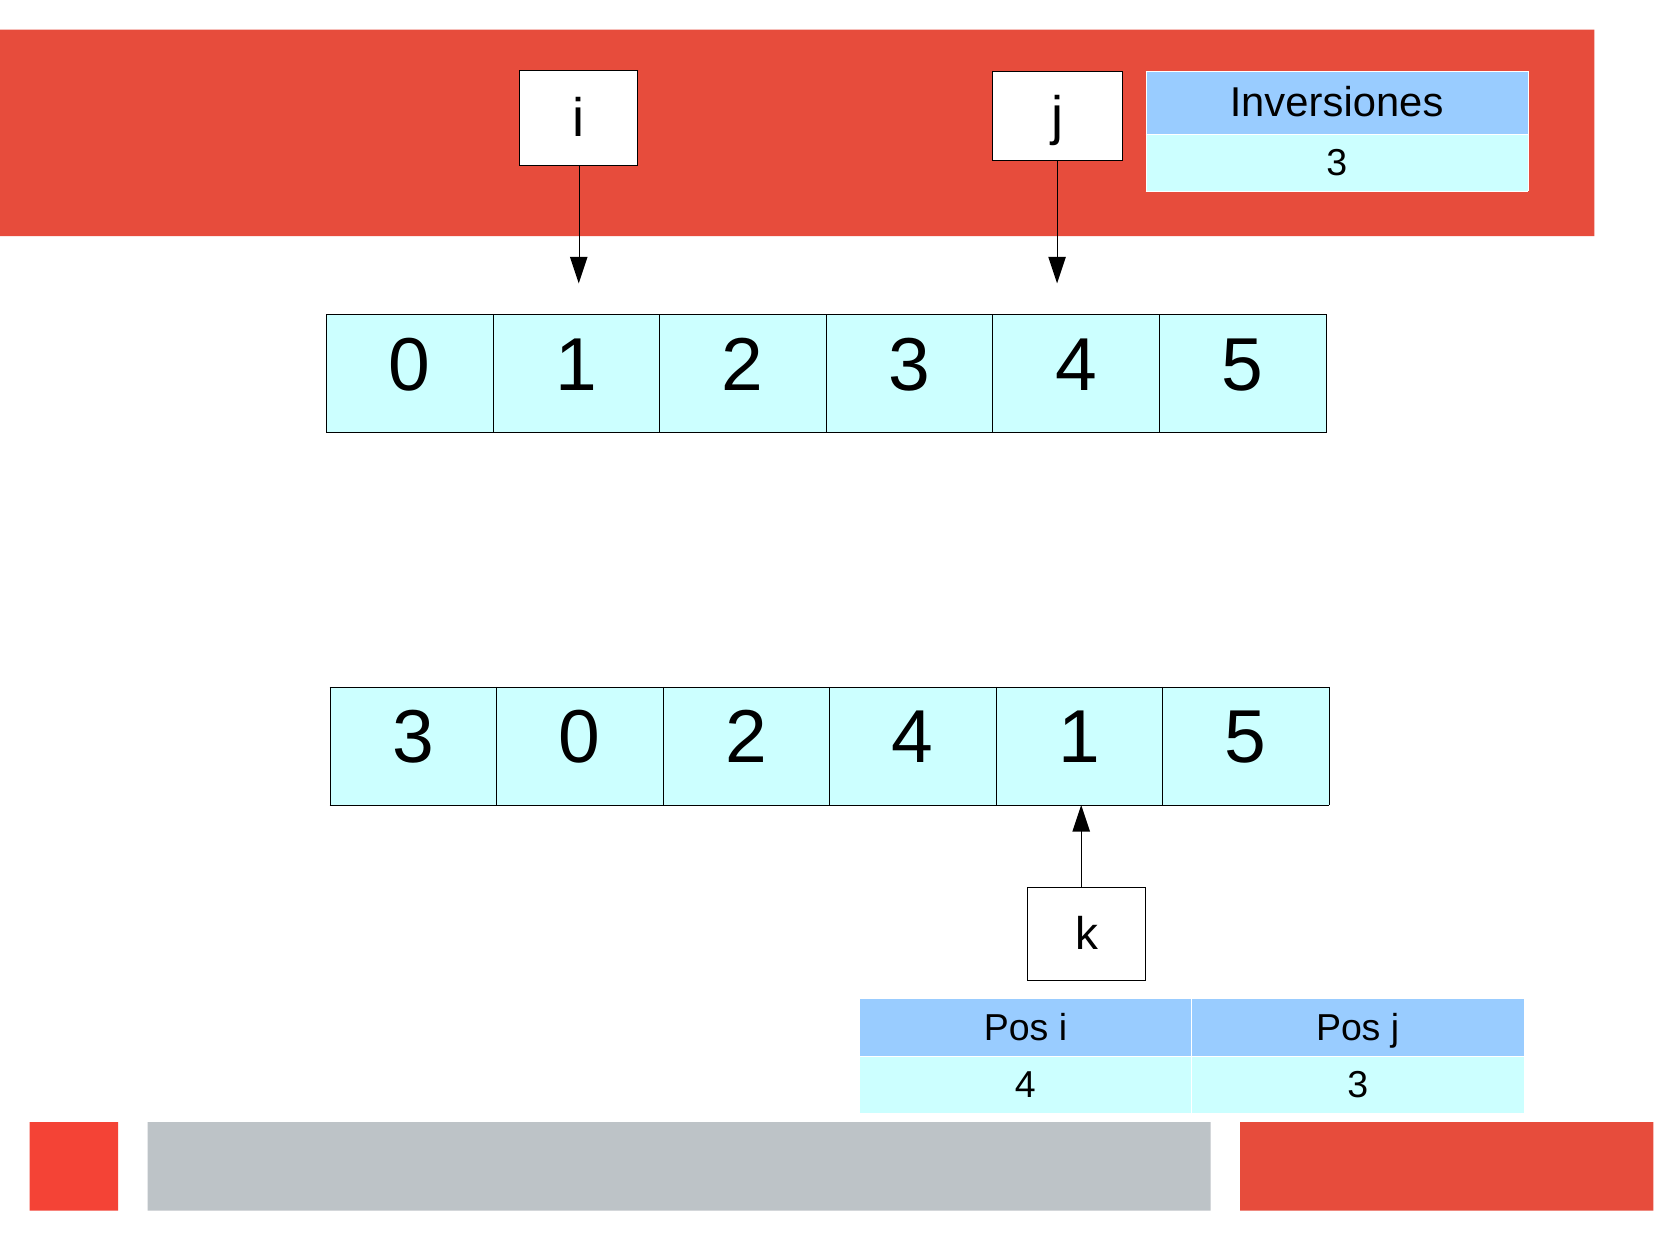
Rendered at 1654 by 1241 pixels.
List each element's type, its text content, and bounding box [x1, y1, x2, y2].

table_header Pos i [860, 999, 1191, 1056]
table_header 1 [494, 315, 659, 432]
text_box j [992, 71, 1123, 161]
table_header 4 [993, 315, 1159, 432]
table_header 3 [827, 315, 992, 432]
table_header 2 [660, 315, 826, 432]
table_header 2 [664, 688, 829, 805]
table_cell 3 [1147, 135, 1528, 191]
table_header 3 [331, 688, 496, 805]
text_box i [519, 70, 638, 166]
table_header 0 [497, 688, 663, 805]
table_header 4 [830, 688, 996, 805]
table_header Inversiones [1147, 72, 1528, 134]
table_header 0 [327, 315, 493, 432]
table_cell 3 [1192, 1057, 1524, 1113]
table_header 5 [1163, 688, 1329, 805]
table_header Pos j [1192, 999, 1524, 1056]
table_header 1 [997, 688, 1162, 805]
text_box k [1027, 887, 1146, 981]
table_header 5 [1160, 315, 1326, 432]
table_cell 4 [860, 1057, 1191, 1113]
